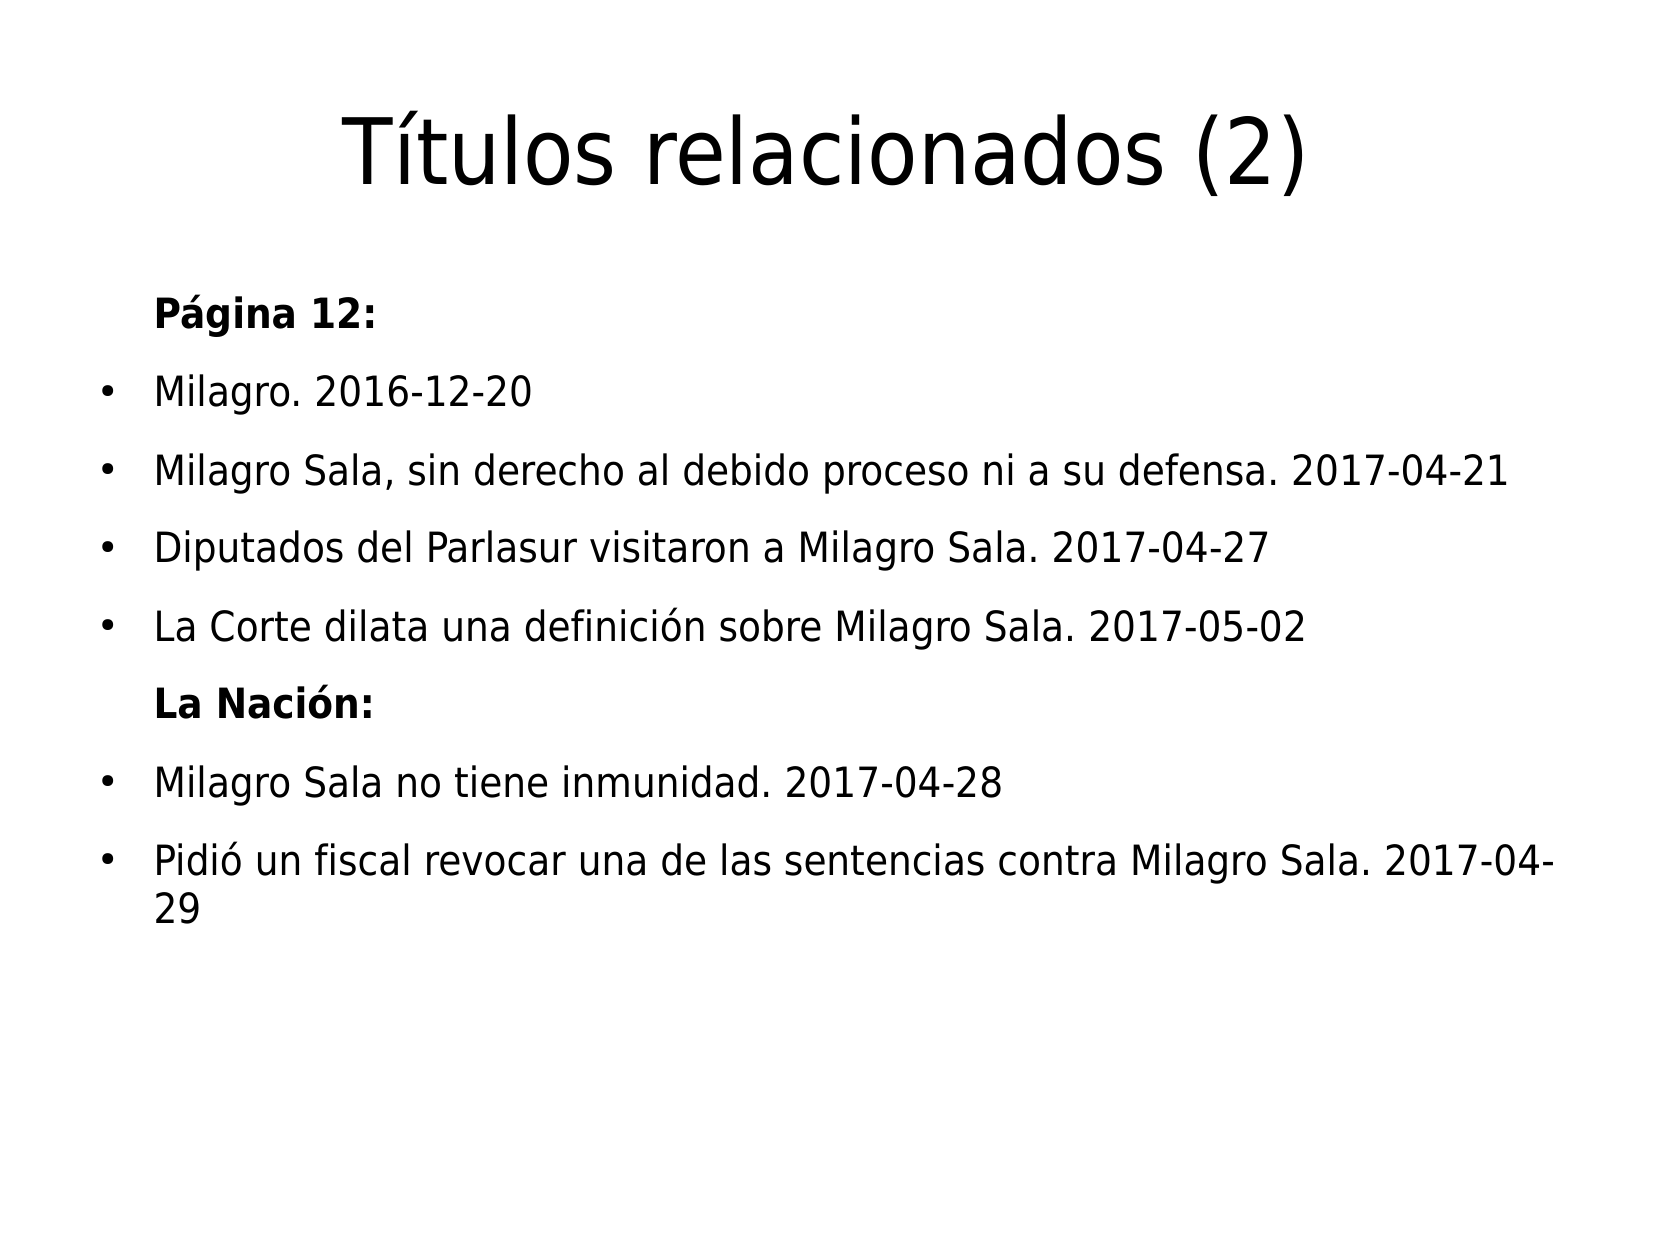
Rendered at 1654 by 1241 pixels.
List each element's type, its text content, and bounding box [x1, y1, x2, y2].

title Títulos relacionados (2) [82, 49, 1571, 257]
list Página 12: Milagro. 2016-12-20 Milagro Sala, sin derecho al debido proceso ni a su defensa. 2017-04-21 Diputados del Parlasur visitaron a Milagro Sala. 2017-04-27 La Corte dilata una definición sobre Milagro Sala. 2017-05-02 La Nación: Milagro Sala no tiene inmunidad. 2017-04-28 Pidió un fiscal revocar una de las sentencias contra Milagro Sala. 2017-04-29 [82, 290, 1571, 1241]
